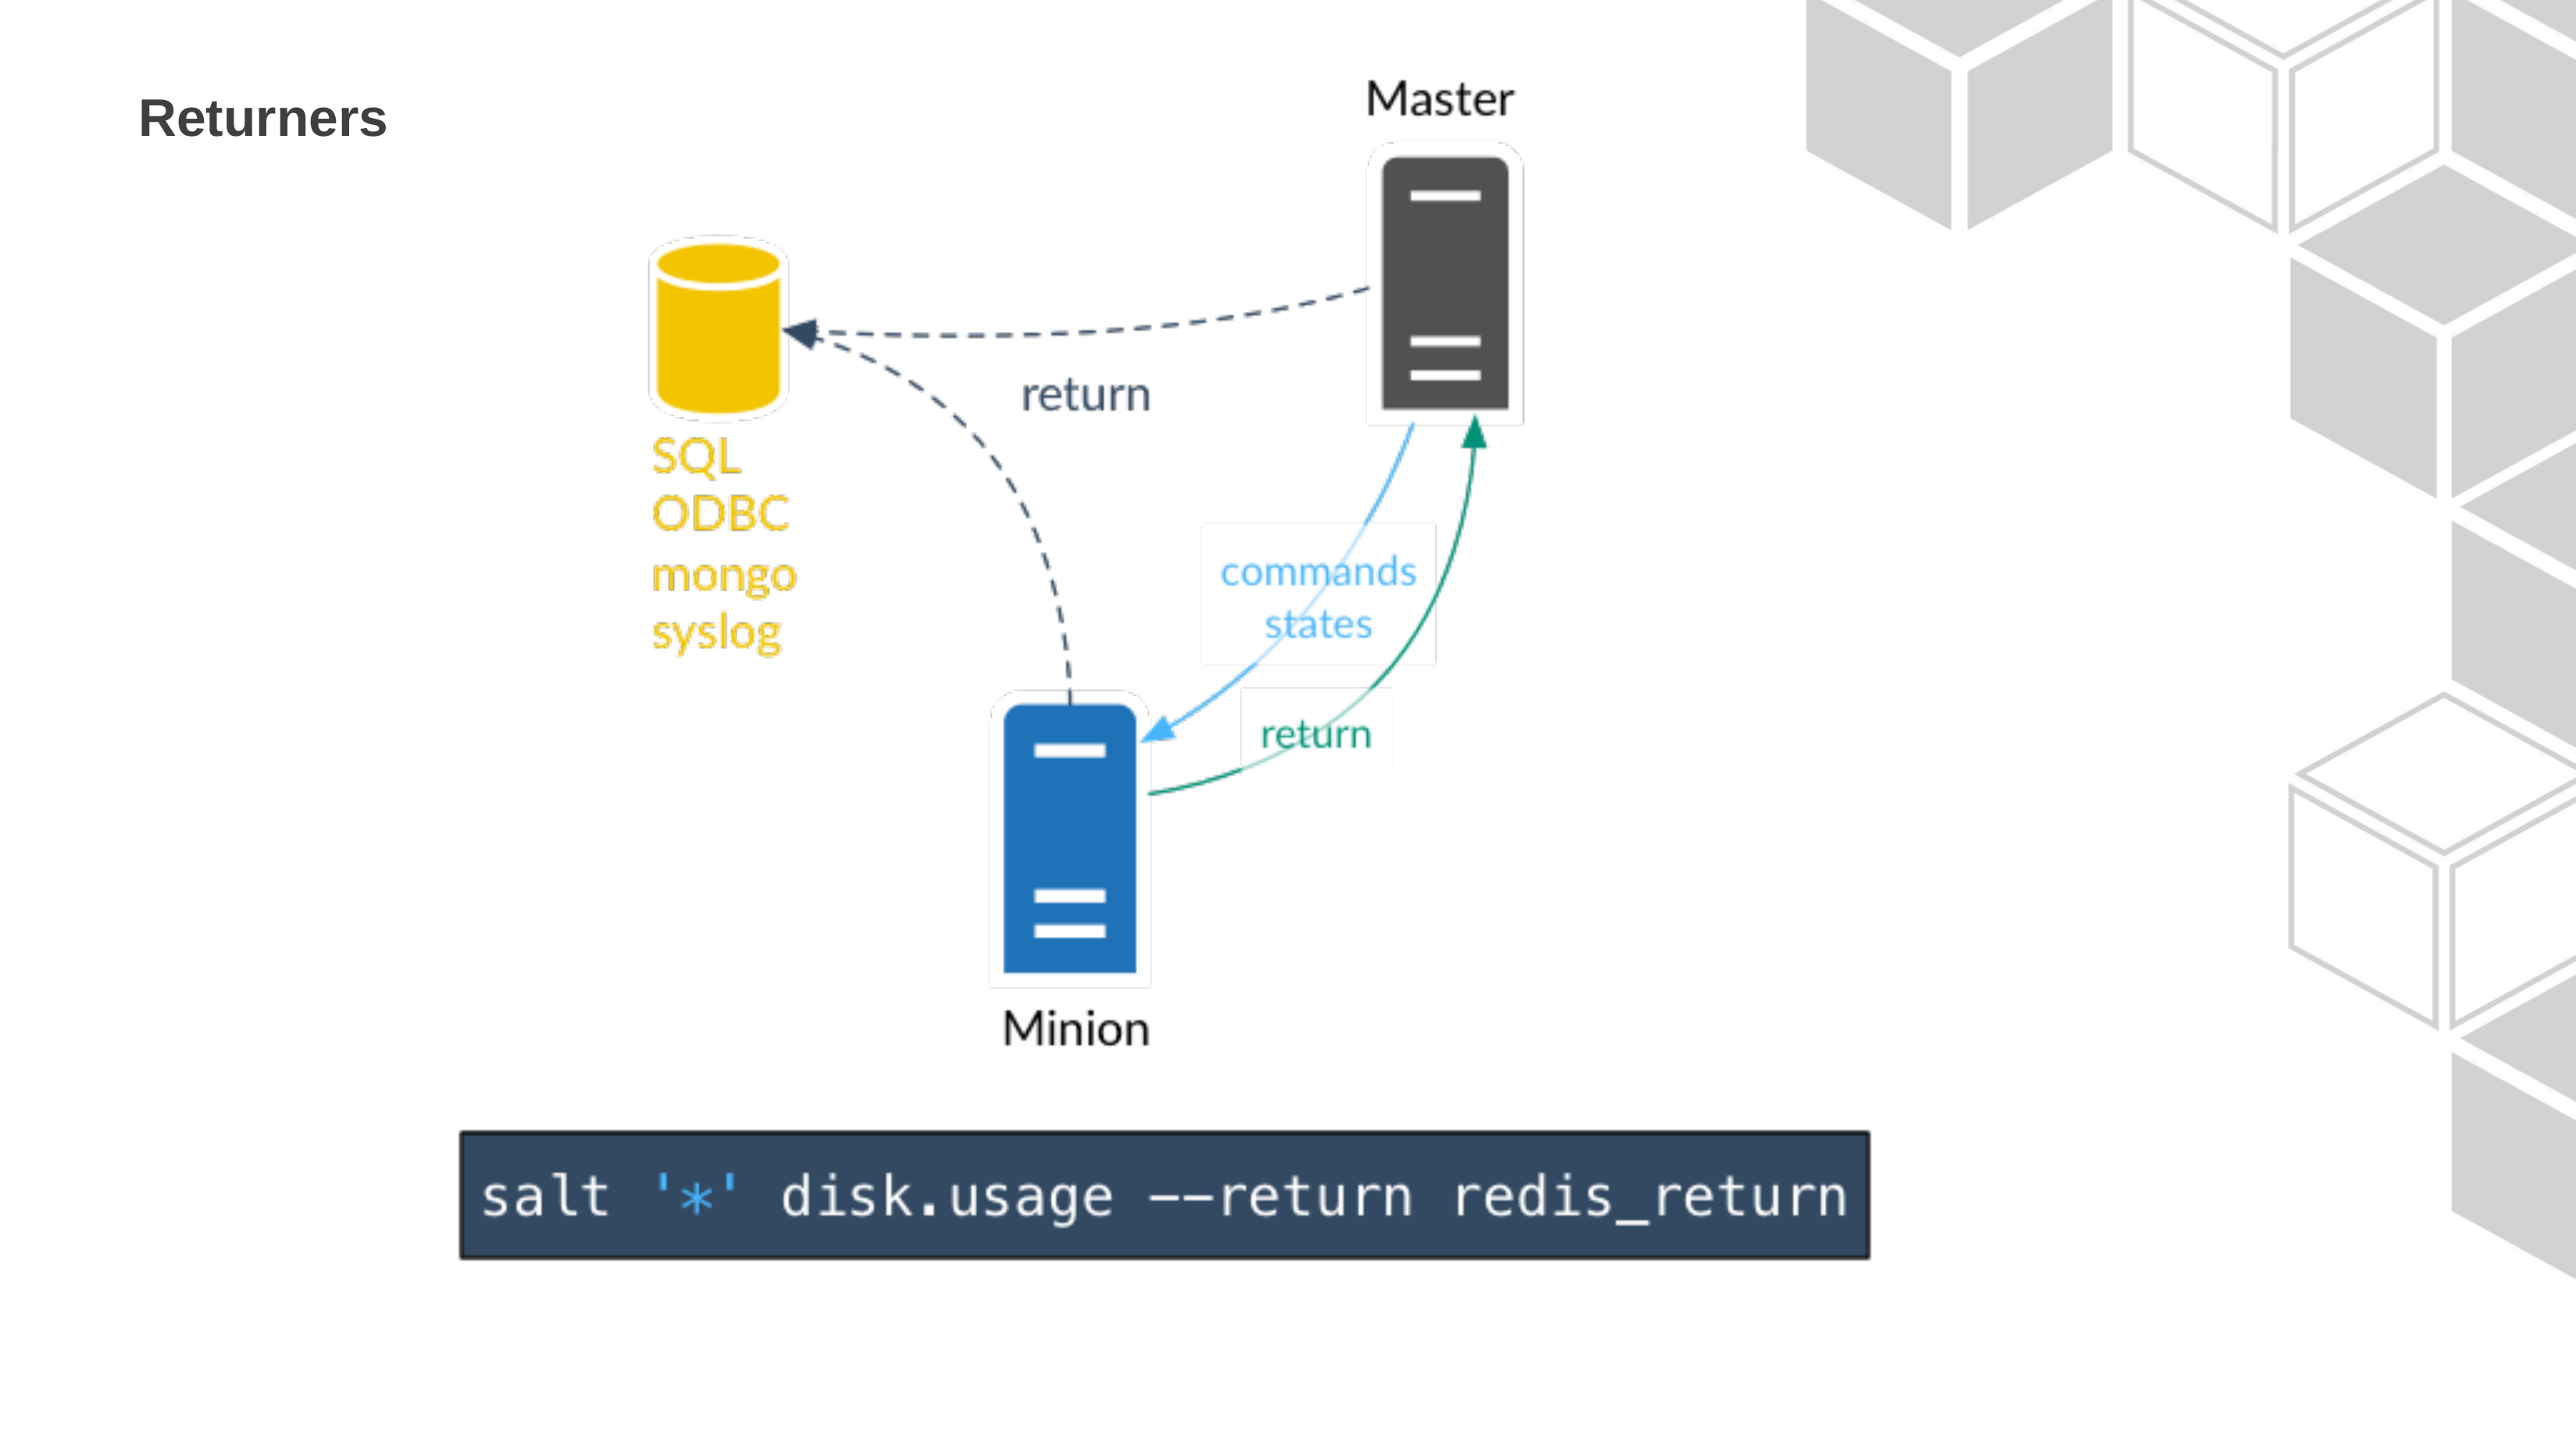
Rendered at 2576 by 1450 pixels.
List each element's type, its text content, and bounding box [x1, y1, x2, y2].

title Returners [1907, 32, 2446, 198]
picture [0, 0, 2576, 1450]
title Returners [127, 32, 425, 198]
